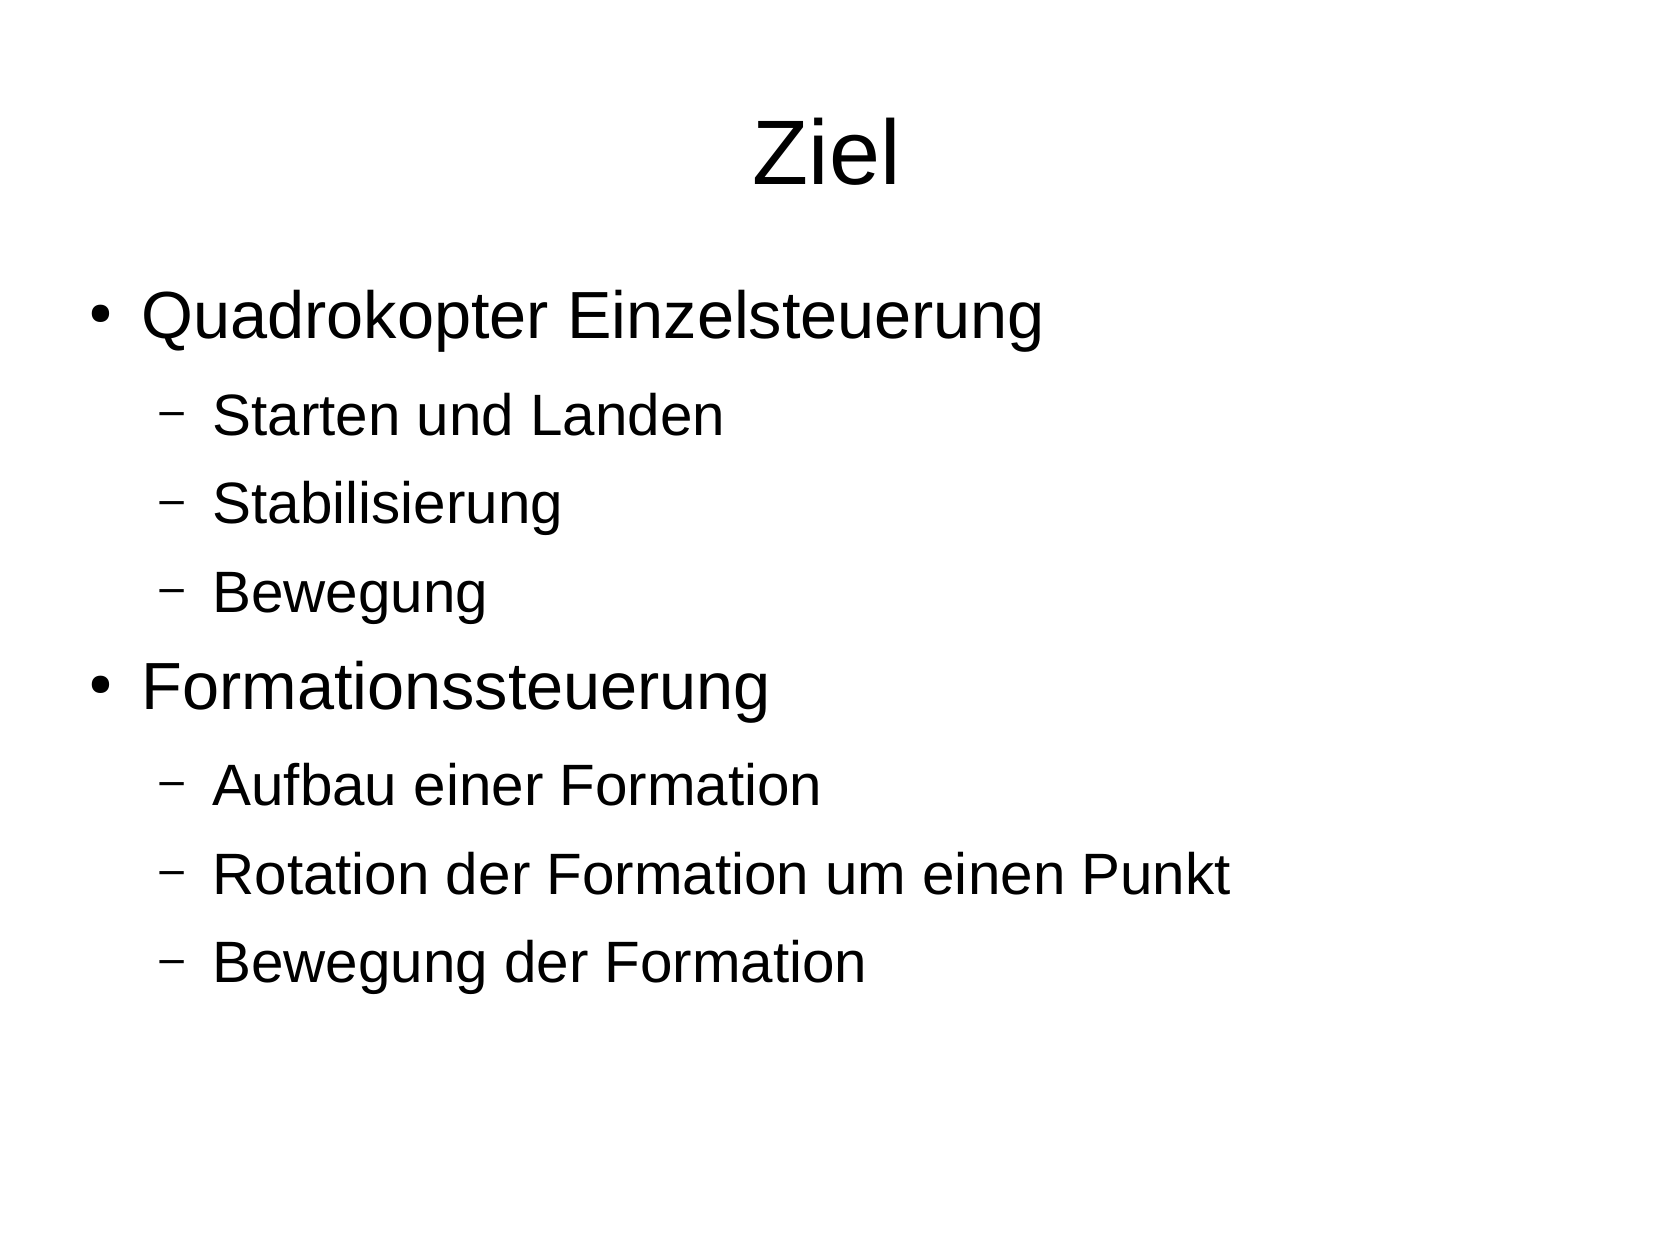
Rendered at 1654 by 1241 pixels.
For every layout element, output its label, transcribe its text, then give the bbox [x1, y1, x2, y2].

list Quadrokopter Einzelsteuerung Starten und Landen Stabilisierung Bewegung Formationssteuerung Aufbau einer Formation Rotation der Formation um einen Punkt Bewegung der Formation [70, 278, 1560, 1241]
title Ziel [82, 49, 1571, 257]
